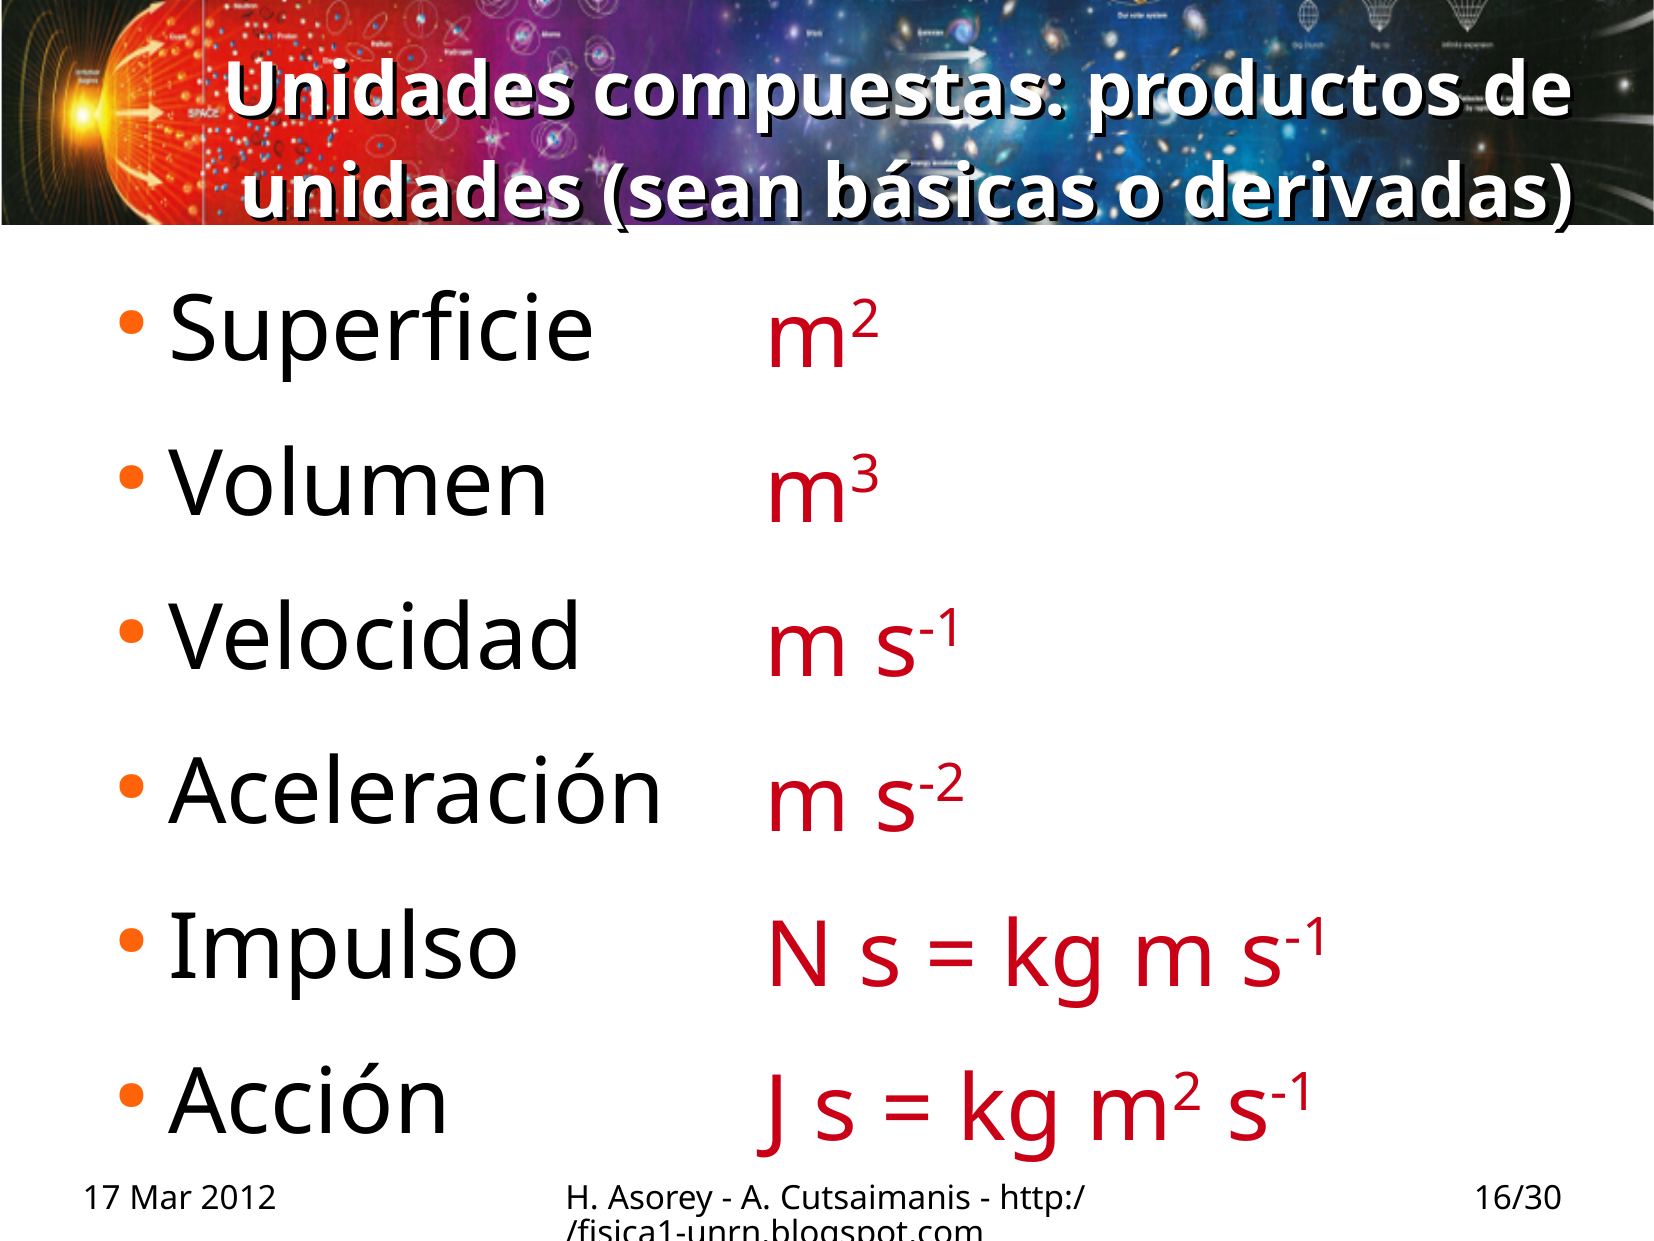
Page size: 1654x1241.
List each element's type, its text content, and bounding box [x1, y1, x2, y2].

picture [1, 0, 1654, 225]
text_box m2 m3 m s-1 m s-2 N s = kg m s-1 J s = kg m2 s-1 [750, 262, 1613, 1156]
title Unidades compuestas: productos de unidades (sean básicas o derivadas) [86, 6, 1576, 262]
text_box Superficie Volumen Velocidad Aceleración Impulso Acción [82, 255, 1571, 1141]
